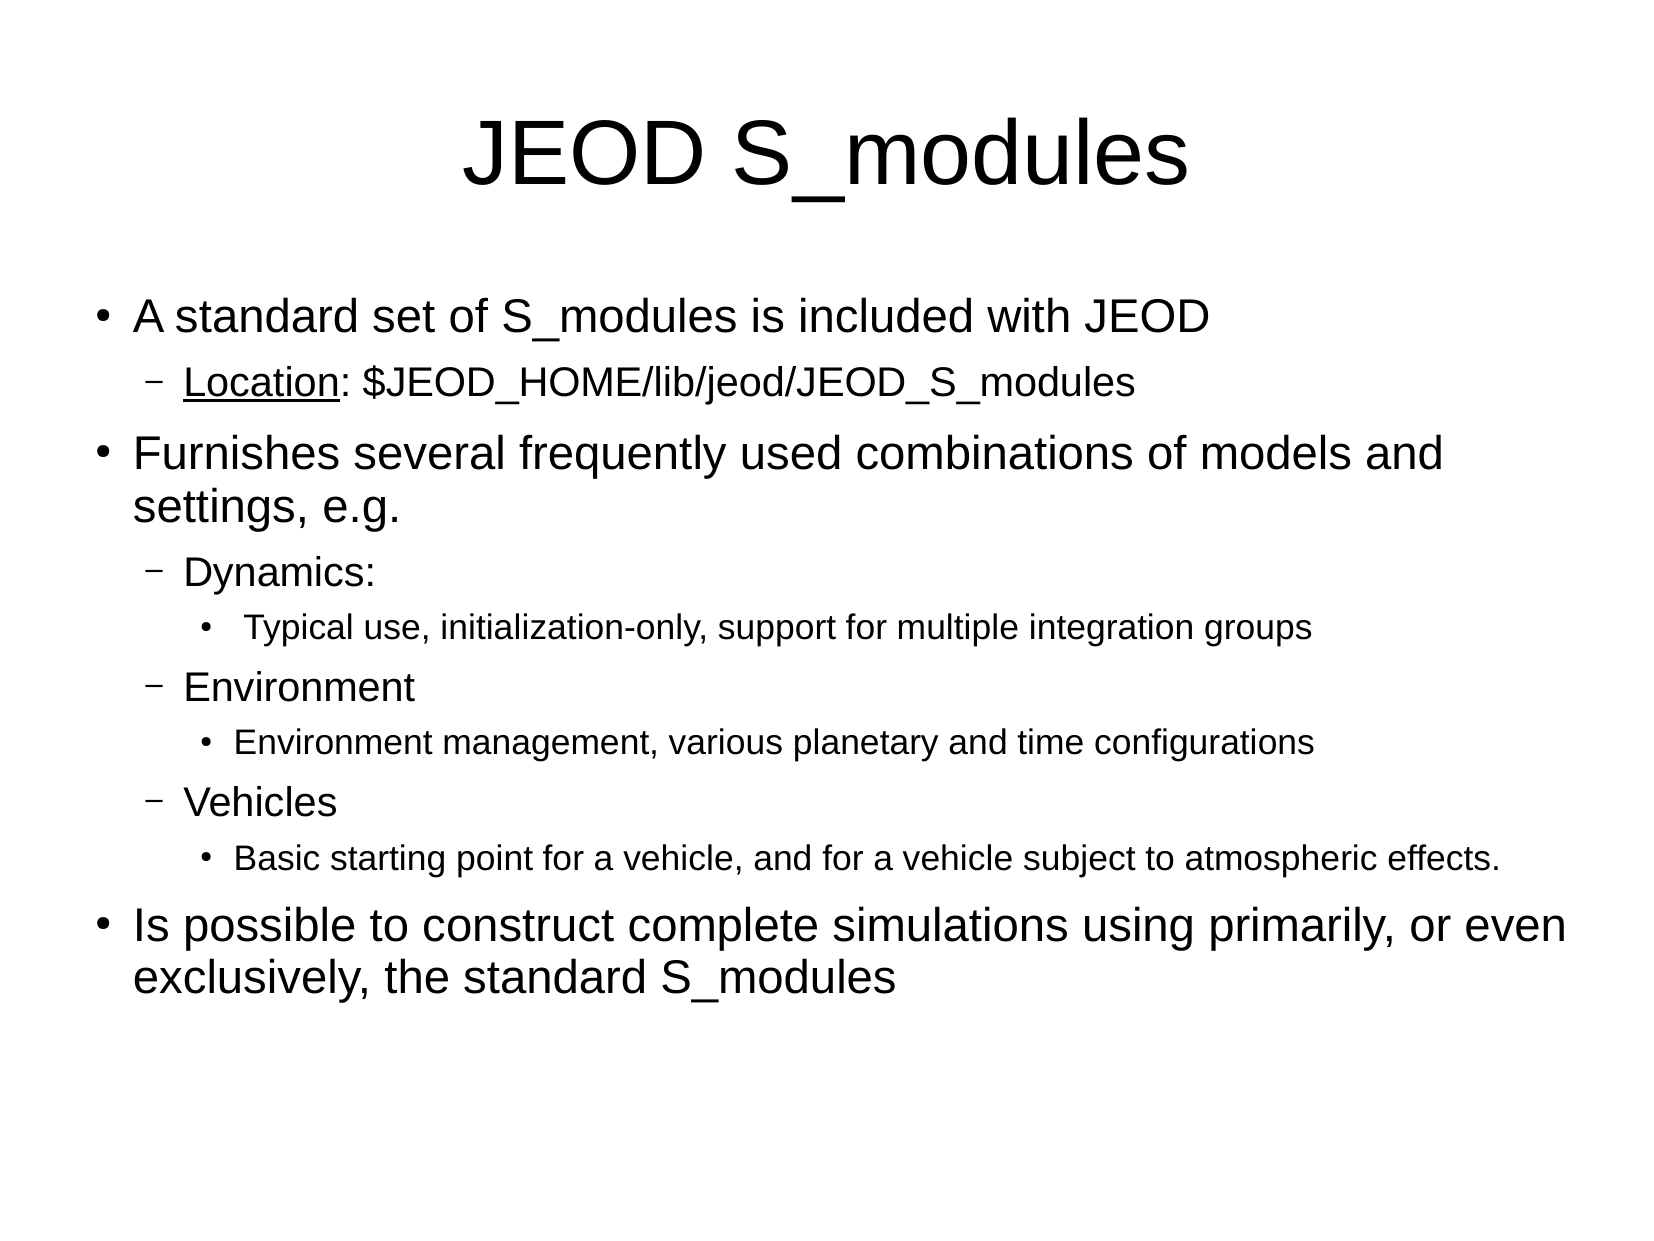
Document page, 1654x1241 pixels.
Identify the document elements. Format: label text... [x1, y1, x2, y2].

title JEOD S_modules [82, 49, 1571, 257]
list A standard set of S_modules is included with JEOD Location: $JEOD_HOME/lib/jeod/JEOD_S_modules Furnishes several frequently used combinations of models and settings, e.g. Dynamics: Typical use, initialization-only, support for multiple integration groups Environment Environment management, various planetary and time configurations Vehicles Basic starting point for a vehicle, and for a vehicle subject to atmospheric effects. Is possible to construct complete simulations using primarily, or even exclusively, the standard S_modules [82, 290, 1571, 1010]
